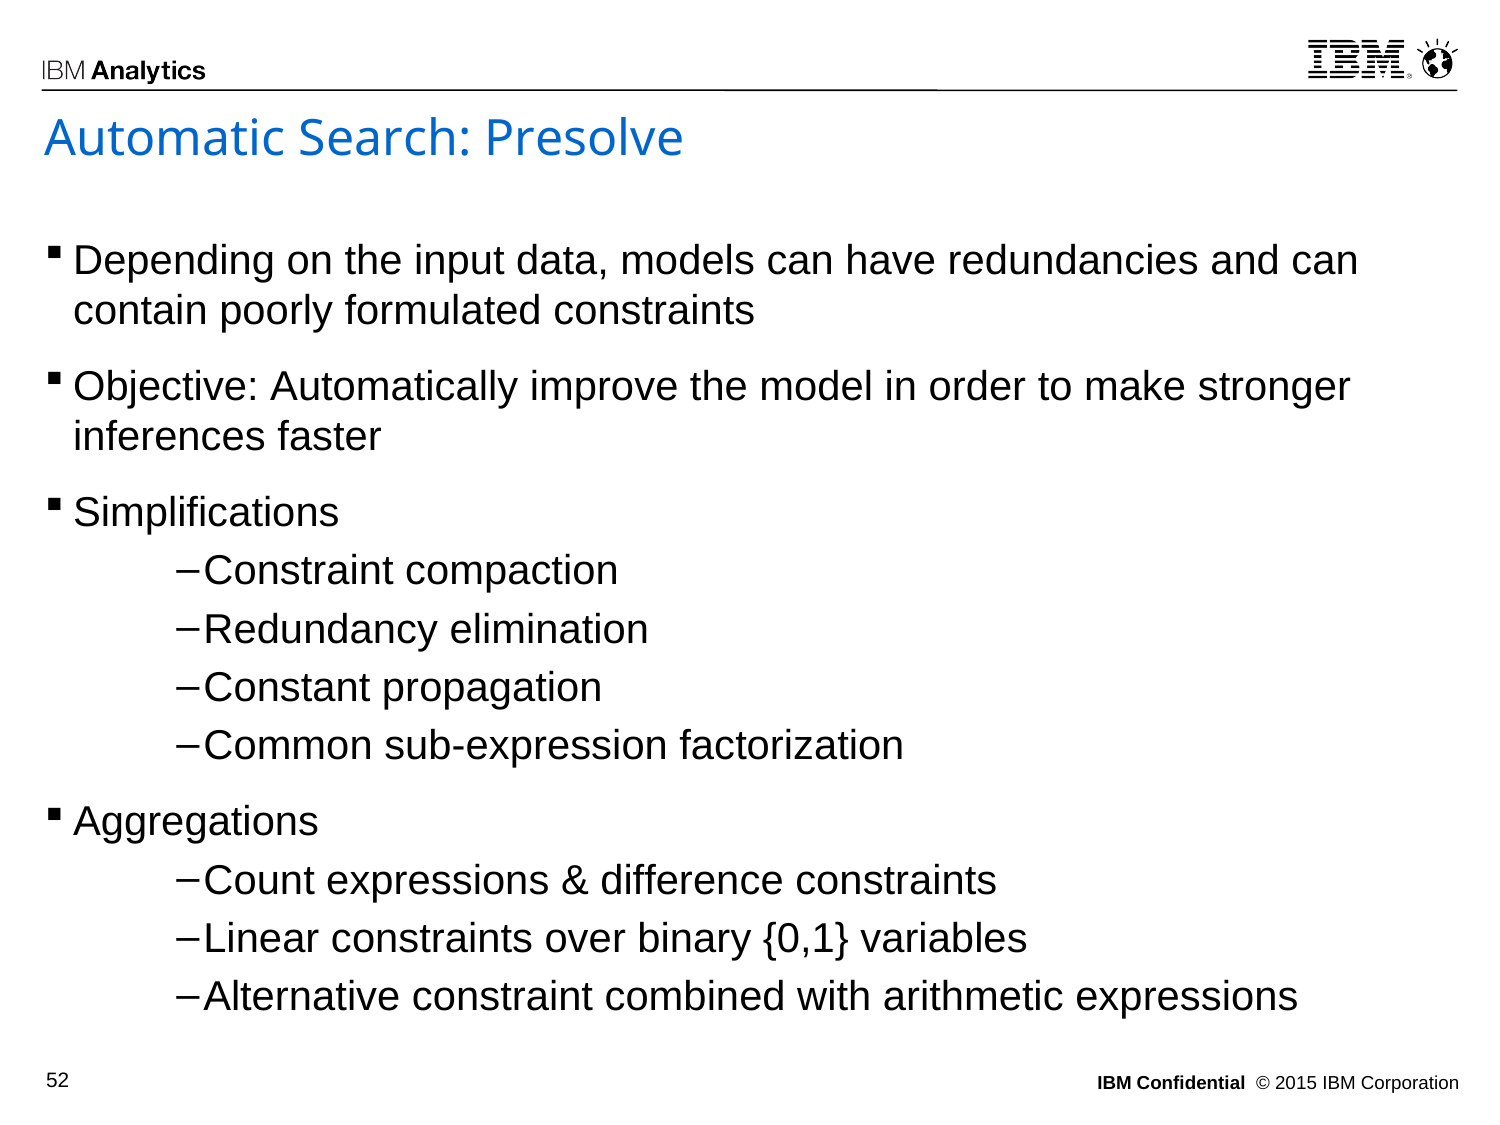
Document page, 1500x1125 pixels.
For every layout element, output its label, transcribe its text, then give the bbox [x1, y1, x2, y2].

list Depending on the input data, models can have redundancies and can contain poorly formulated constraints Objective: Automatically improve the model in order to make stronger inferences faster Simplifications Constraint compaction Redundancy elimination Constant propagation Common sub-expression factorization Aggregations Count expressions & difference constraints Linear constraints over binary {0,1} variables Alternative constraint combined with arithmetic expressions [30, 224, 1426, 1066]
title Automatic Search: Presolve [29, 97, 1500, 203]
picture [1294, 24, 1469, 91]
picture [24, 42, 224, 99]
